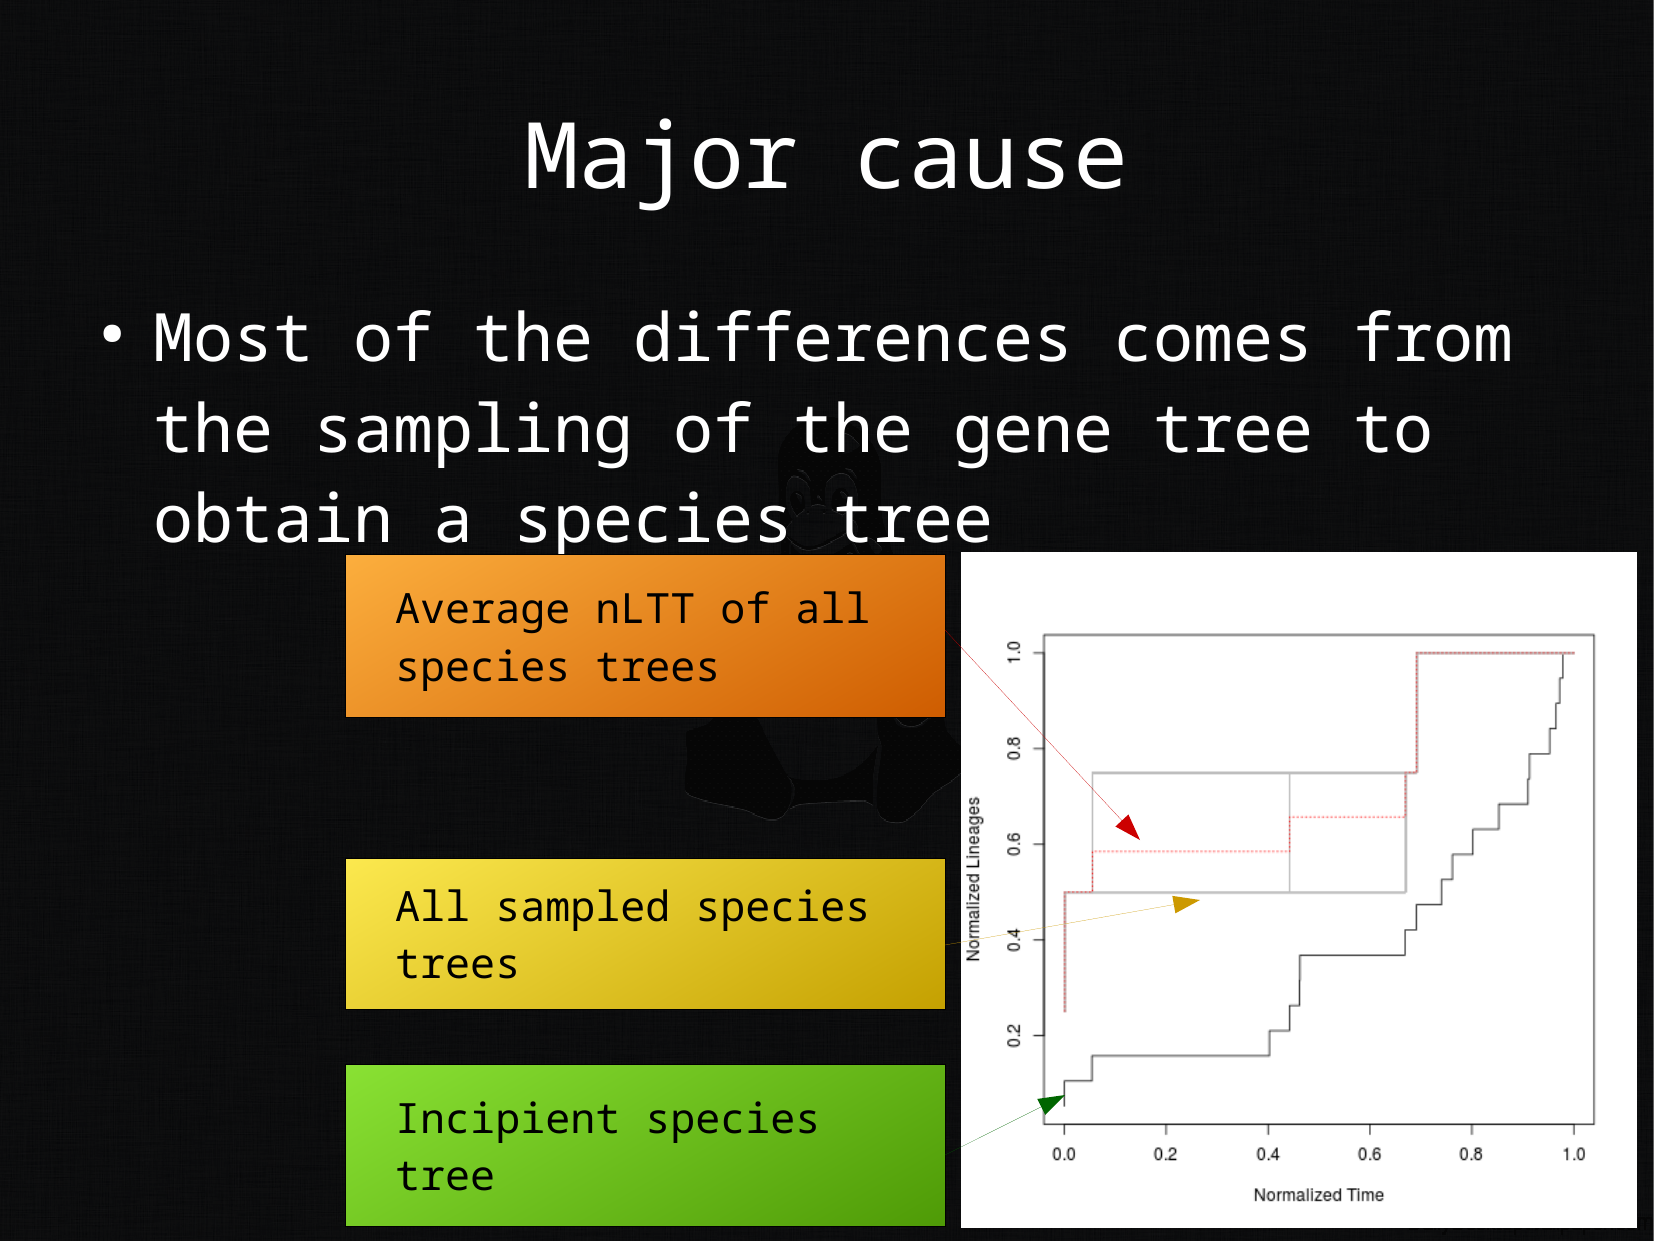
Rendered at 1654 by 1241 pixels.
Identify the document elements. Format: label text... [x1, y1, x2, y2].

title Major cause [82, 49, 1571, 257]
list Most of the differences comes from the sampling of the gene tree to obtain a species tree [82, 290, 1571, 1010]
text_box All sampled species trees [345, 858, 946, 1010]
text_box Average nLTT of all species trees [345, 554, 946, 718]
picture [0, 0, 1654, 1241]
text_box Incipient species tree [345, 1064, 946, 1227]
